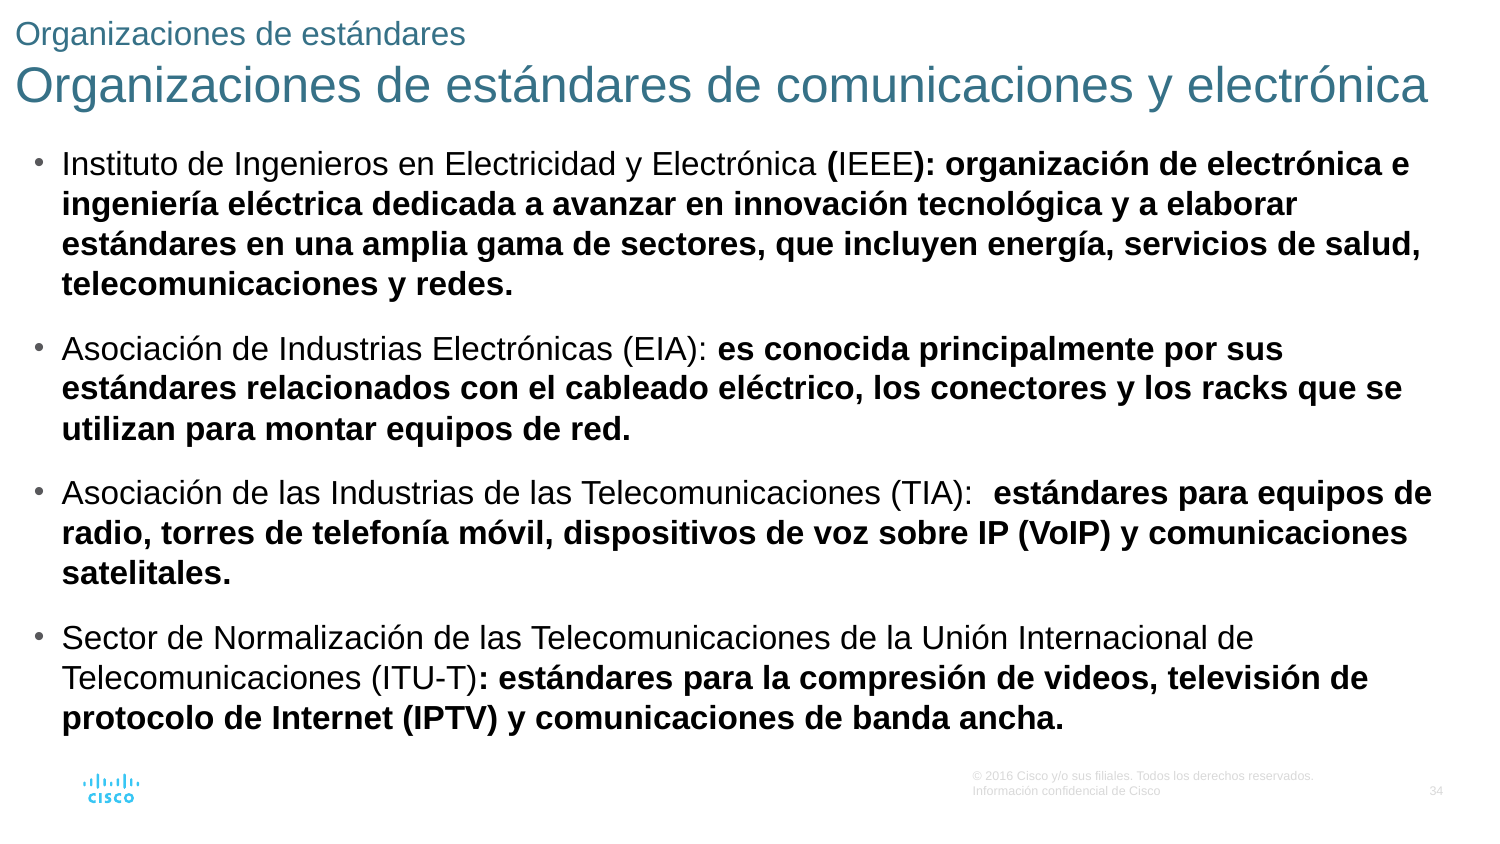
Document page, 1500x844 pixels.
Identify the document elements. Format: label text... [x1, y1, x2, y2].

title Organizaciones de estándares Organizaciones de estándares de comunicaciones y electrónica [0, 0, 1500, 125]
list Instituto de Ingenieros en Electricidad y Electrónica (IEEE): organización de electrónica e ingeniería eléctrica dedicada a avanzar en innovación tecnológica y a elaborar estándares en una amplia gama de sectores, que incluyen energía, servicios de salud, telecomunicaciones y redes. Asociación de Industrias Electrónicas (EIA): es conocida principalmente por sus estándares relacionados con el cableado eléctrico, los conectores y los racks que se utilizan para montar equipos de red. Asociación de las Industrias de las Telecomunicaciones (TIA): estándares para equipos de radio, torres de telefonía móvil, dispositivos de voz sobre IP (VoIP) y comunicaciones satelitales. Sector de Normalización de las Telecomunicaciones de la Unión Internacional de Telecomunicaciones (ITU-T): estándares para la compresión de videos, televisión de protocolo de Internet (IPTV) y comunicaciones de banda ancha. [19, 134, 1461, 758]
